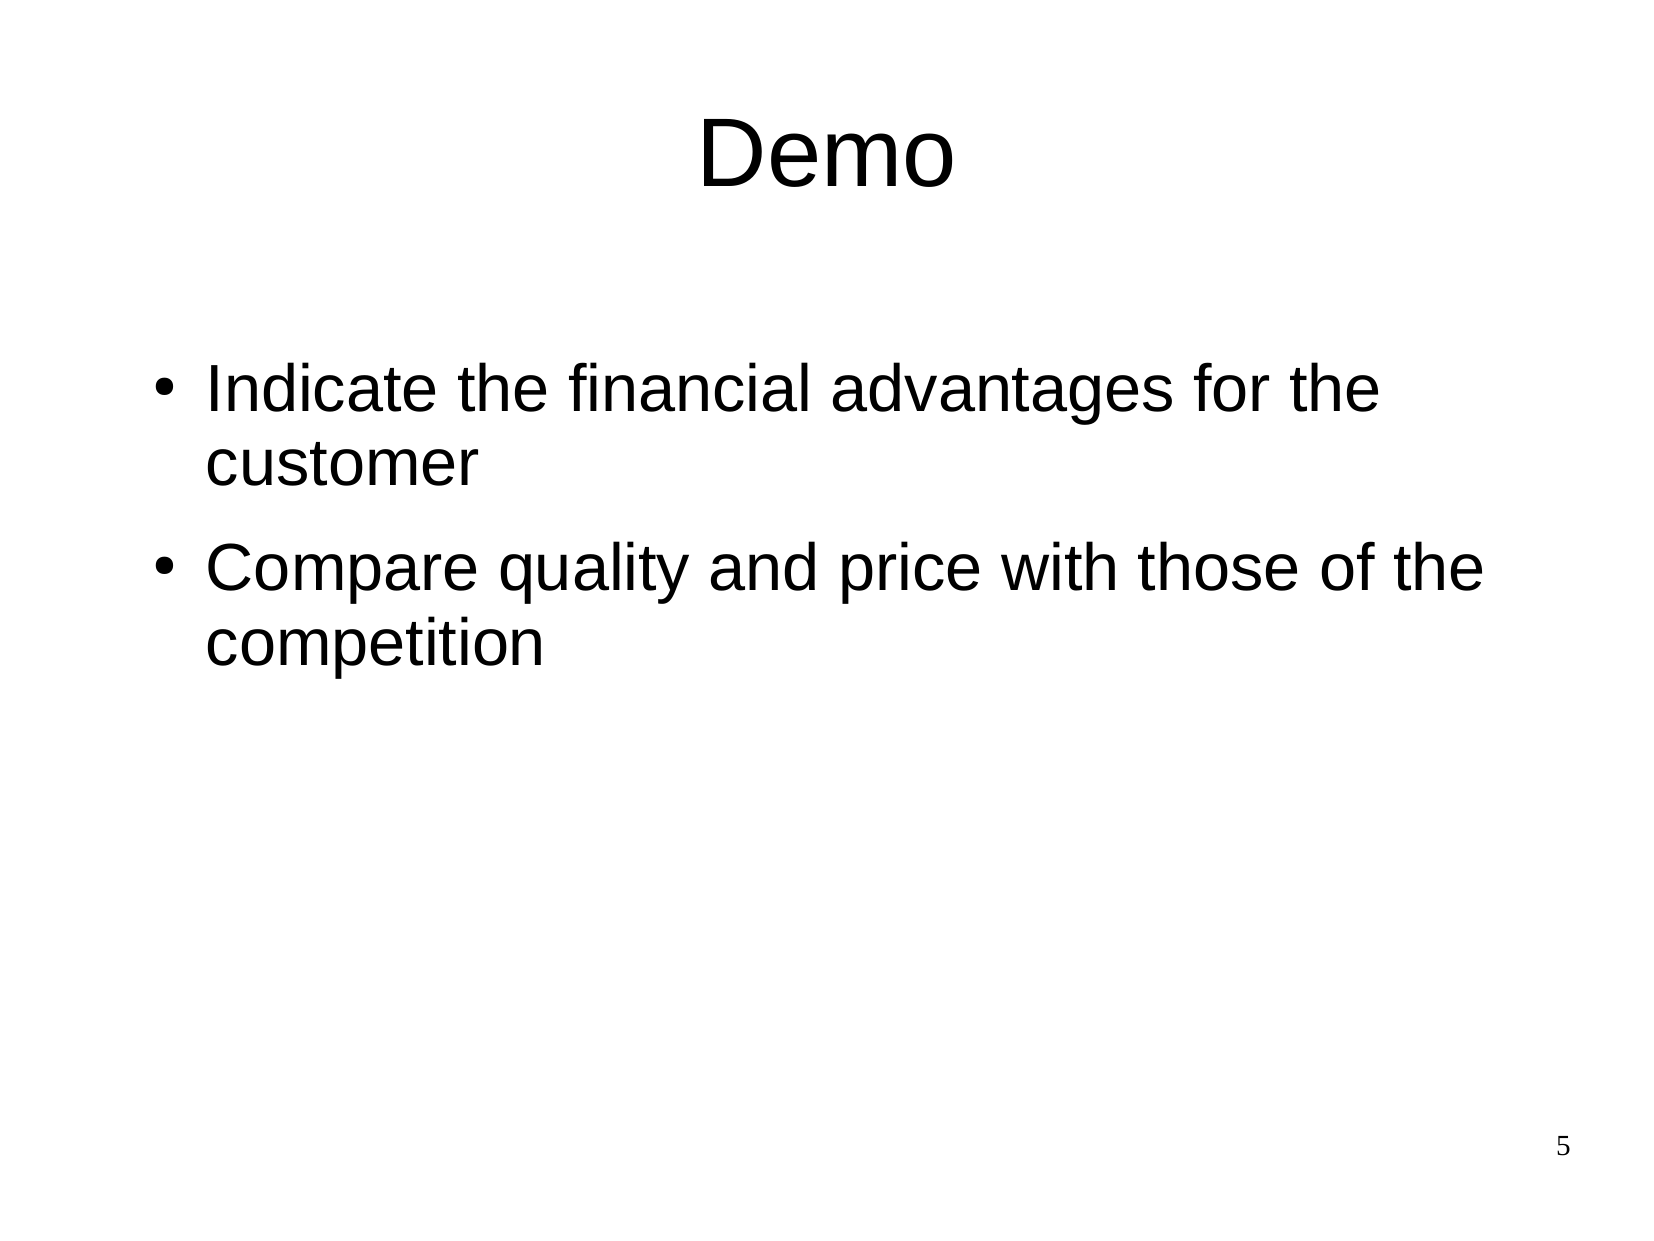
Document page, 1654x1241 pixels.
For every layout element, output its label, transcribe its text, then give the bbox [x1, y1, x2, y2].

title Demo [82, 49, 1571, 257]
list Indicate the financial advantages for the customer Compare quality and price with those of the competition [134, 350, 1516, 1133]
